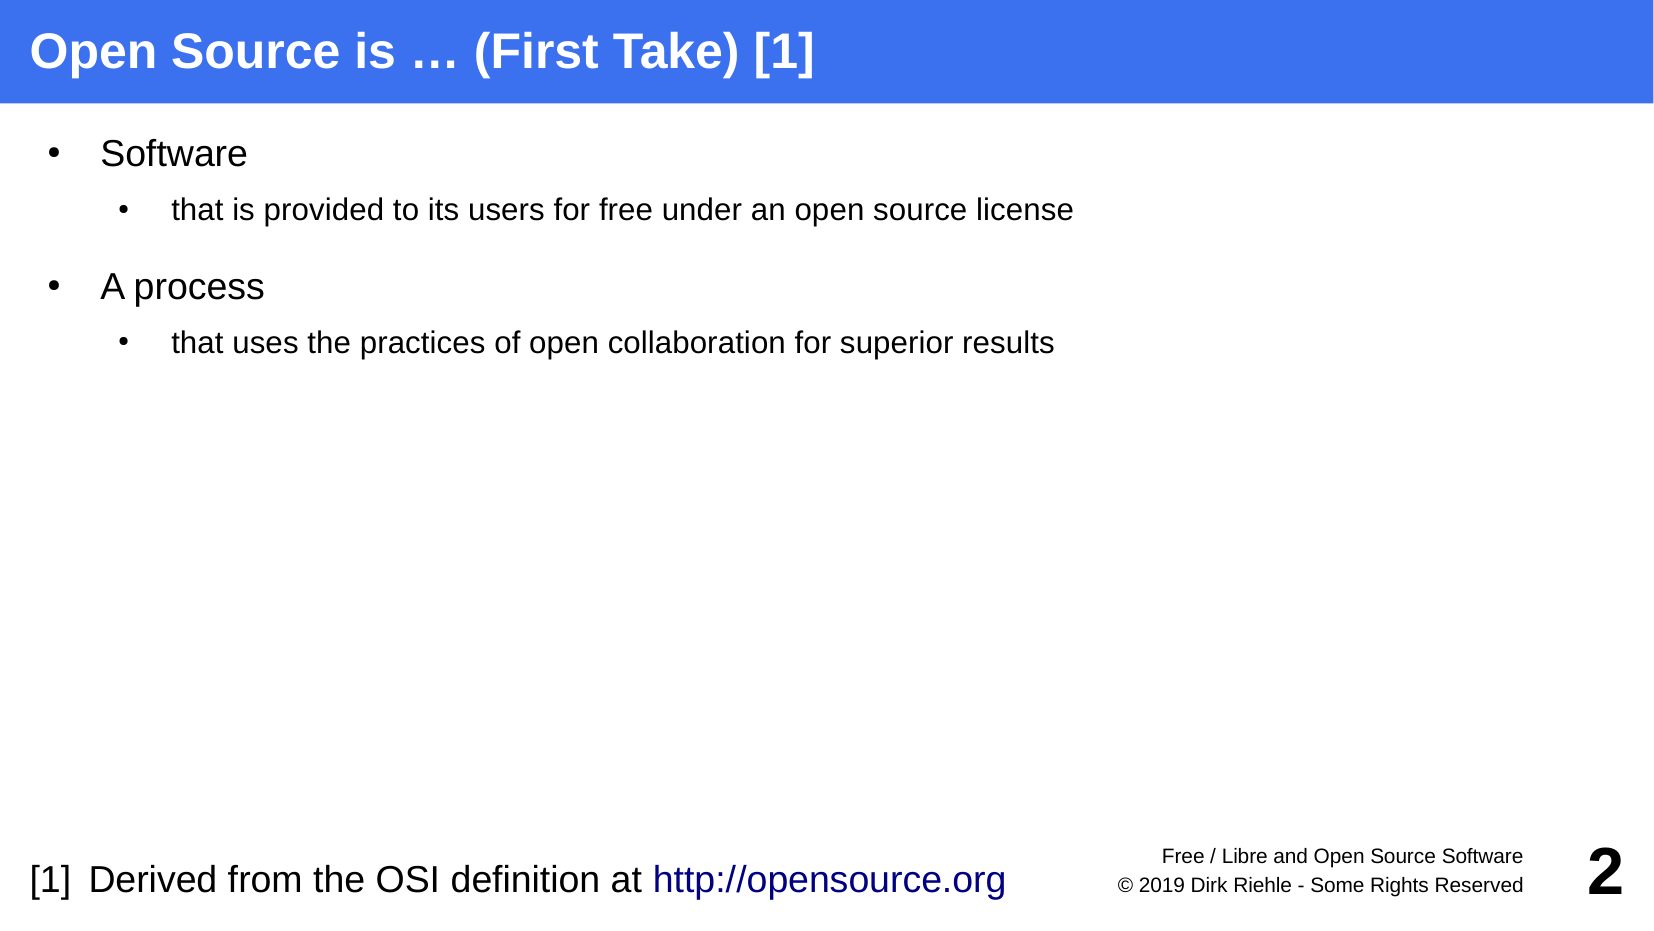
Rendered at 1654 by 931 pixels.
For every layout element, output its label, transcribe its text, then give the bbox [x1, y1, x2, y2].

title Open Source is … (First Take) [1] [0, 0, 1654, 104]
list Software that is provided to its users for free under an open source license A process that uses the practices of open collaboration for superior results [29, 132, 1625, 813]
text_box [1] Derived from the OSI definition at http://opensource.org [0, 693, 1182, 931]
